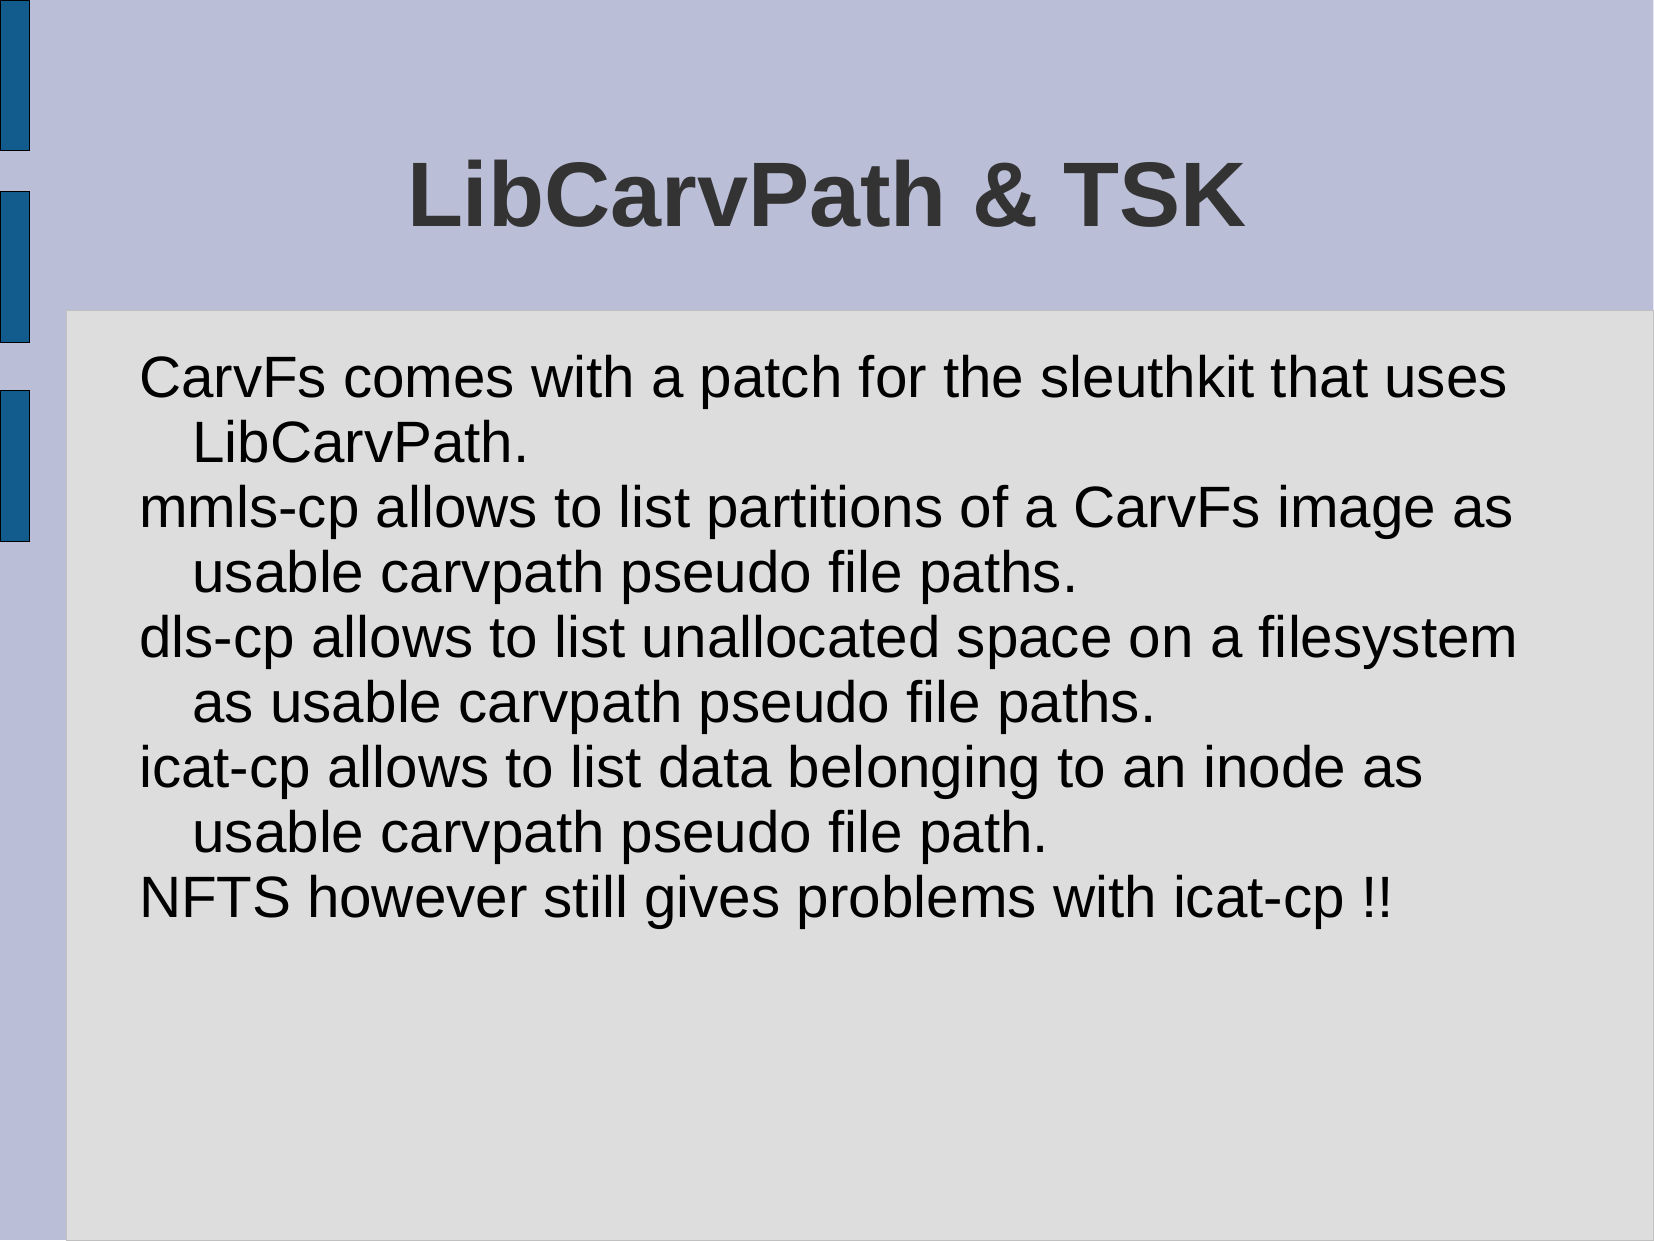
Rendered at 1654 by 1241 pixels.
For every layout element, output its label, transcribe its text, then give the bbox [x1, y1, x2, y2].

title LibCarvPath & TSK [121, 91, 1534, 299]
list CarvFs comes with a patch for the sleuthkit that uses LibCarvPath. mmls-cp allows to list partitions of a CarvFs image as usable carvpath pseudo file paths. dls-cp allows to list unallocated space on a filesystem as usable carvpath pseudo file paths. icat-cp allows to list data belonging to an inode as usable carvpath pseudo file path. NFTS however still gives problems with icat-cp !! [121, 344, 1534, 1127]
